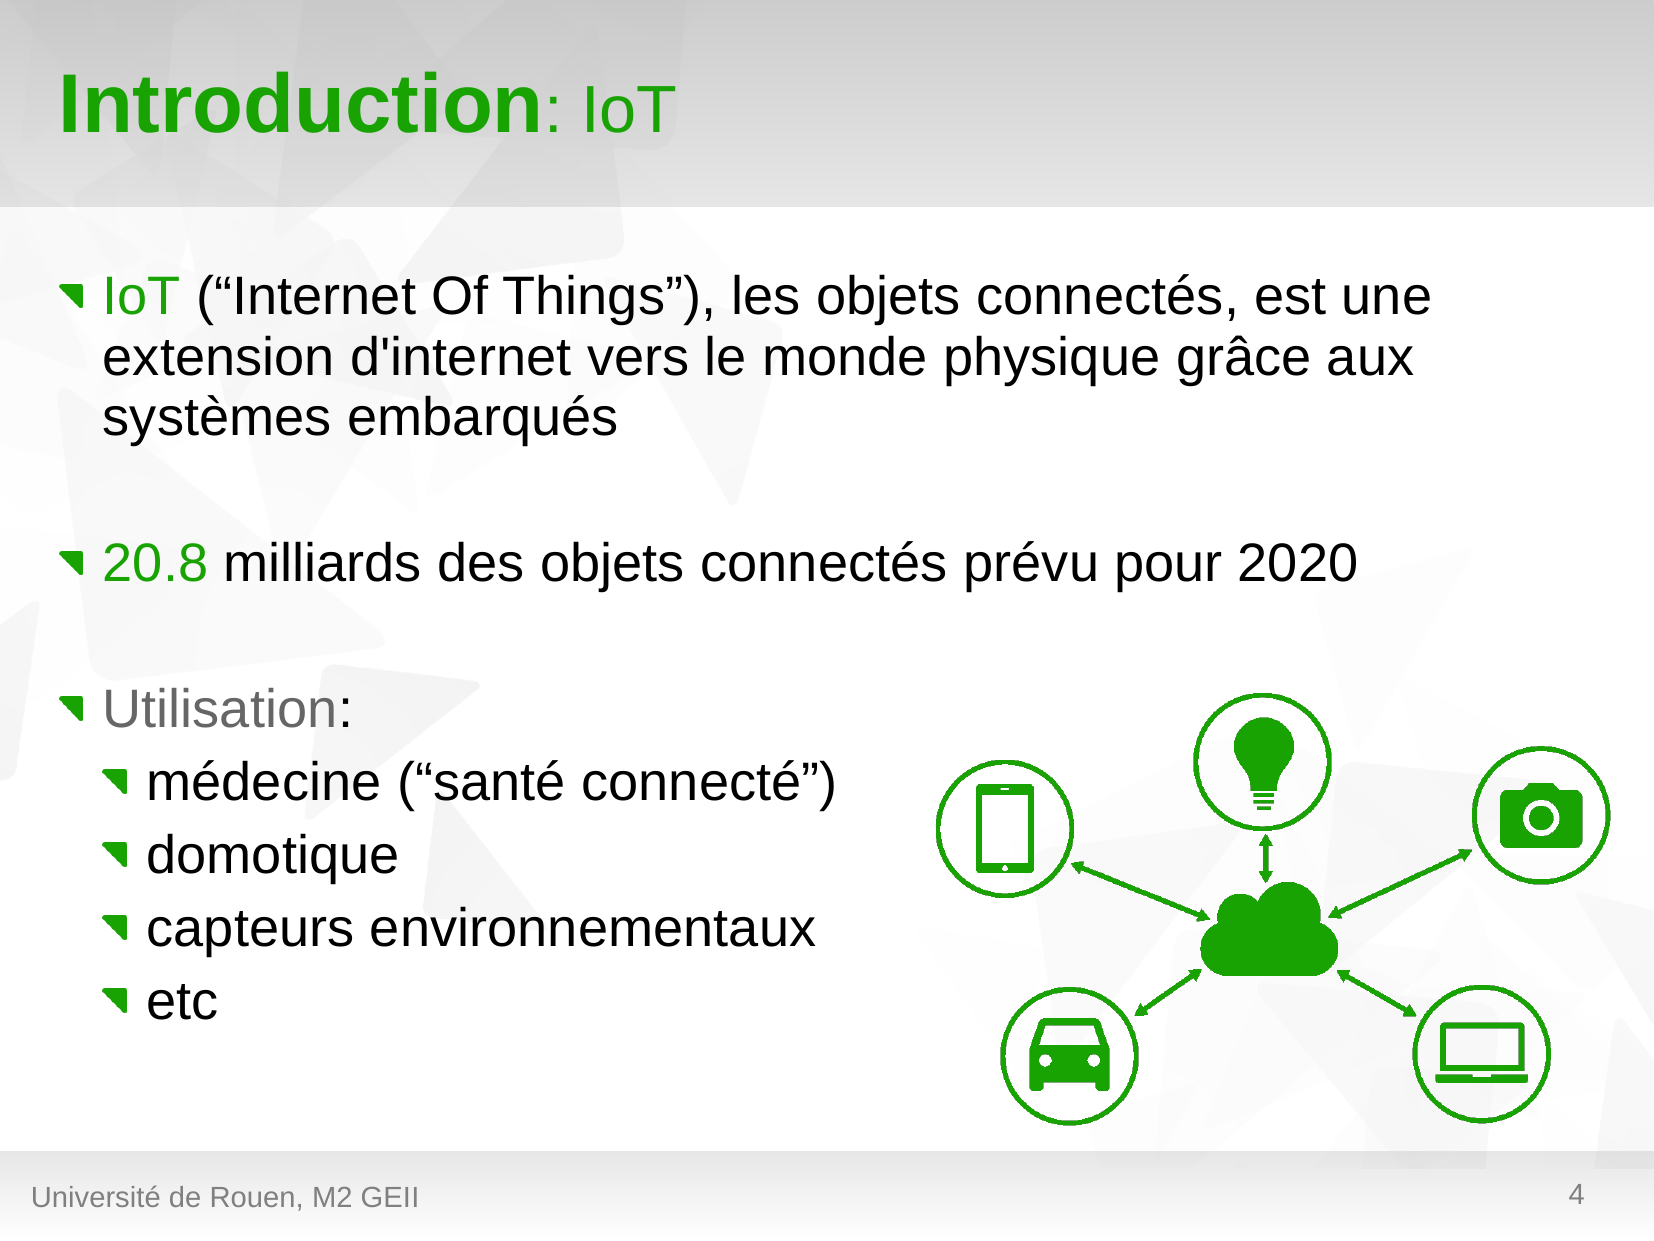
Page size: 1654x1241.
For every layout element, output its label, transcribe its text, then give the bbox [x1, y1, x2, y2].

picture [0, 0, 783, 931]
title Introduction: IoT [59, 29, 1595, 178]
list IoT (“Internet Of Things”), les objets connectés, est une extension d'internet vers le monde physique grâce aux systèmes embarqués 20.8 milliards des objets connectés prévu pour 2020 Utilisation: médecine (“santé connecté”) domotique capteurs environnementaux etc [59, 265, 1595, 1034]
picture [915, 476, 1654, 1169]
